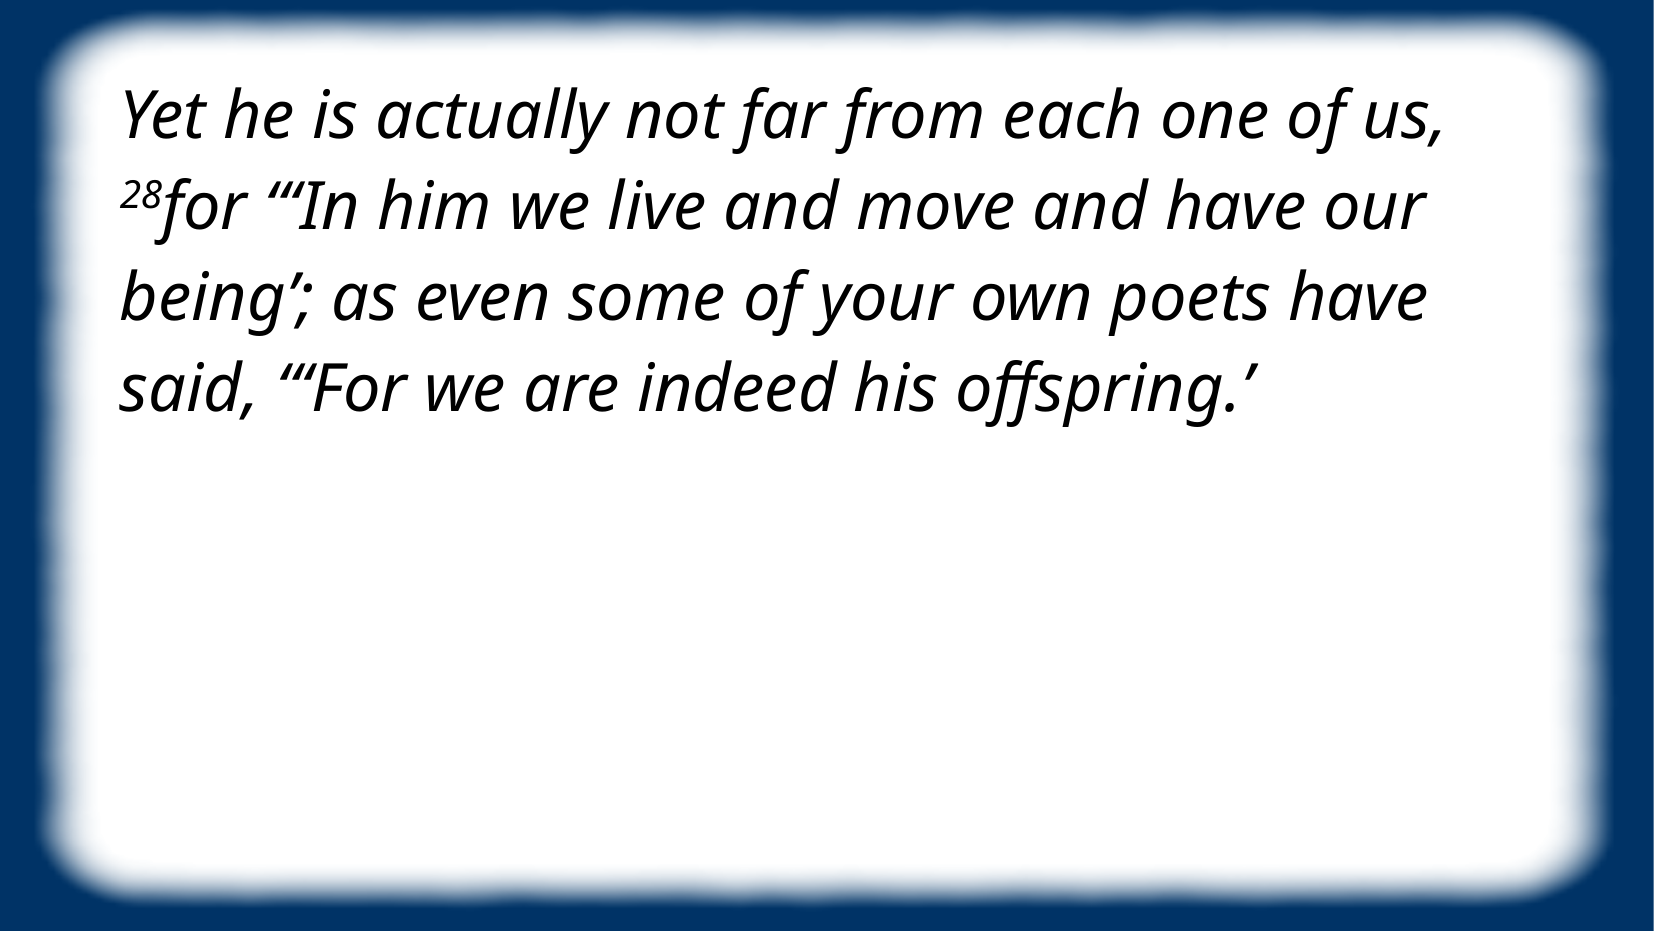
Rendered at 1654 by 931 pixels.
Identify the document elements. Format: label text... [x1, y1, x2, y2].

text_box Yet he is actually not far from each one of us, 28for “‘In him we live and move and have our being’; as even some of your own poets have said, “‘For we are indeed his offspring.’ [105, 60, 1546, 430]
picture [0, 0, 1654, 931]
